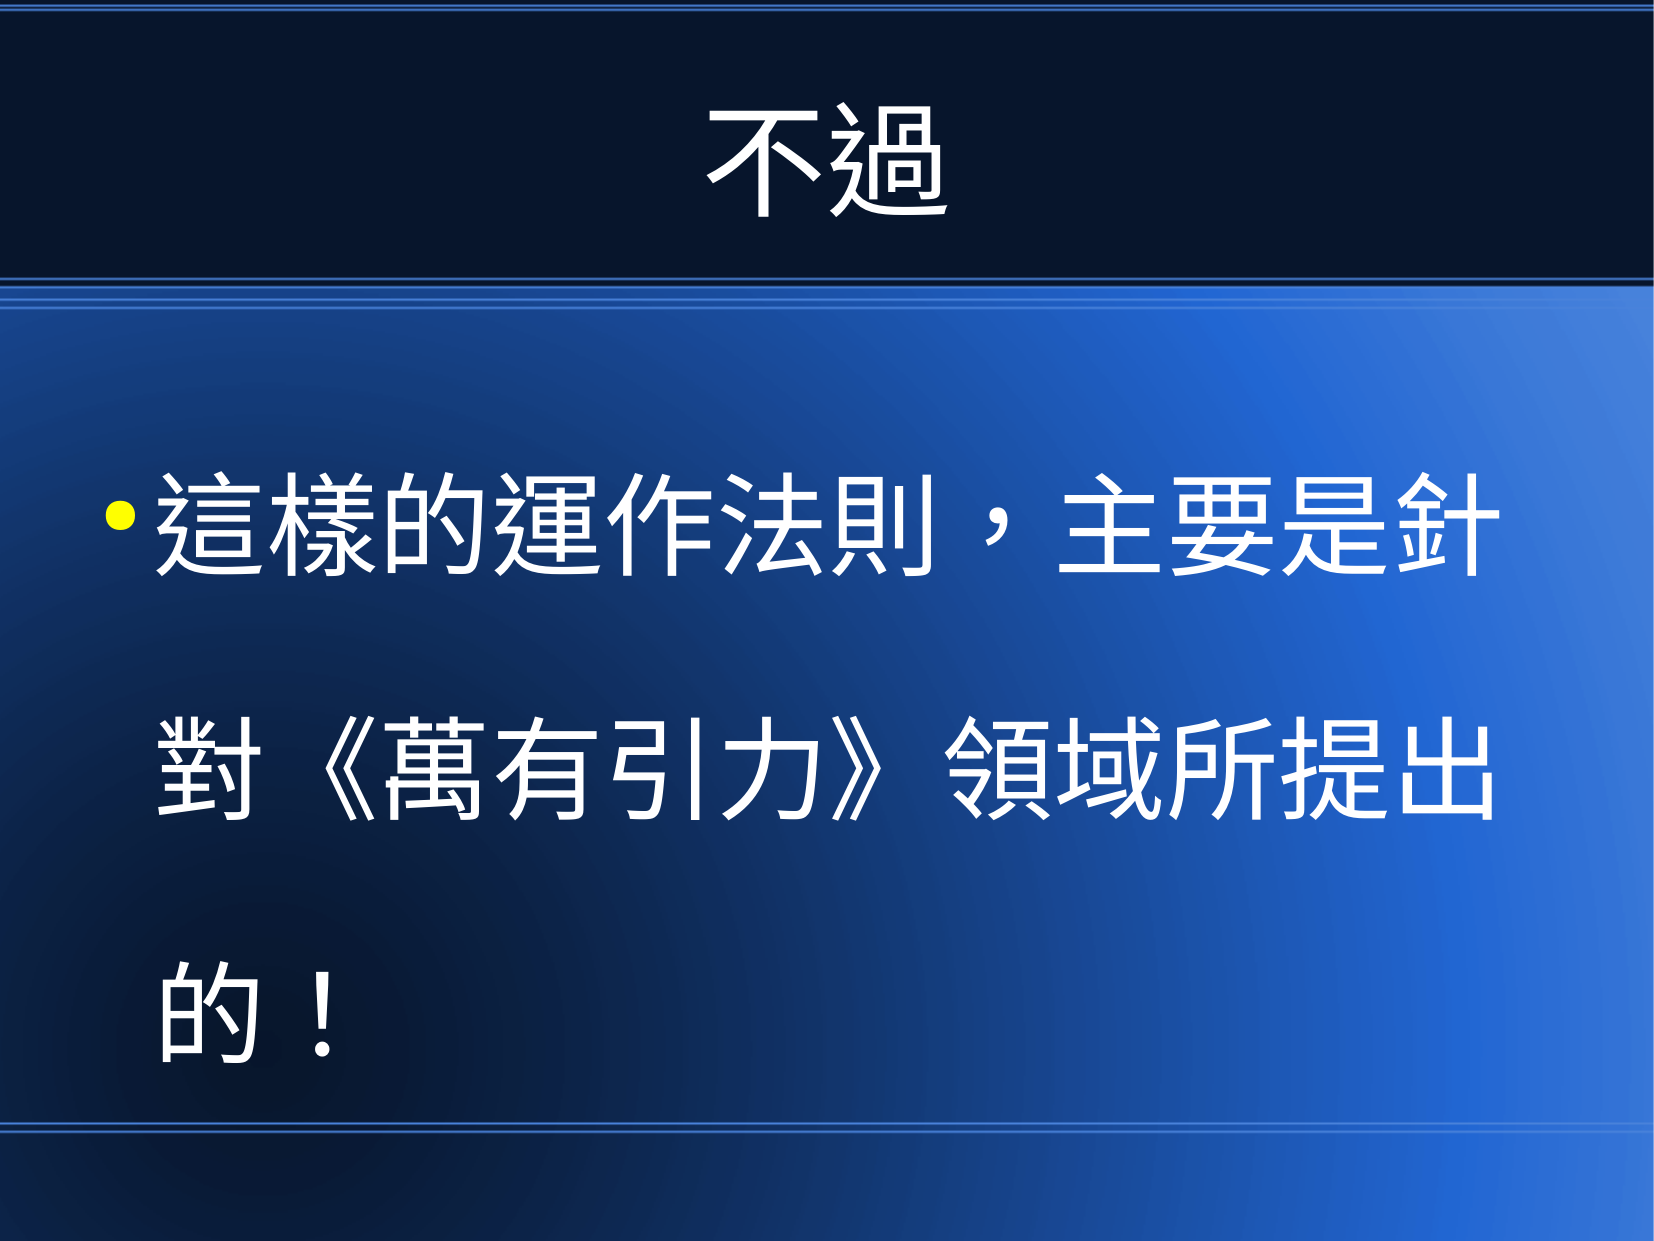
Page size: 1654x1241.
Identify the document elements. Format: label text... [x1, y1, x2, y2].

picture [0, 0, 1654, 1241]
title 不過 [82, 49, 1571, 257]
list 這樣的運作法則，主要是針對《萬有引力》領域所提出的！ [82, 355, 1571, 1241]
